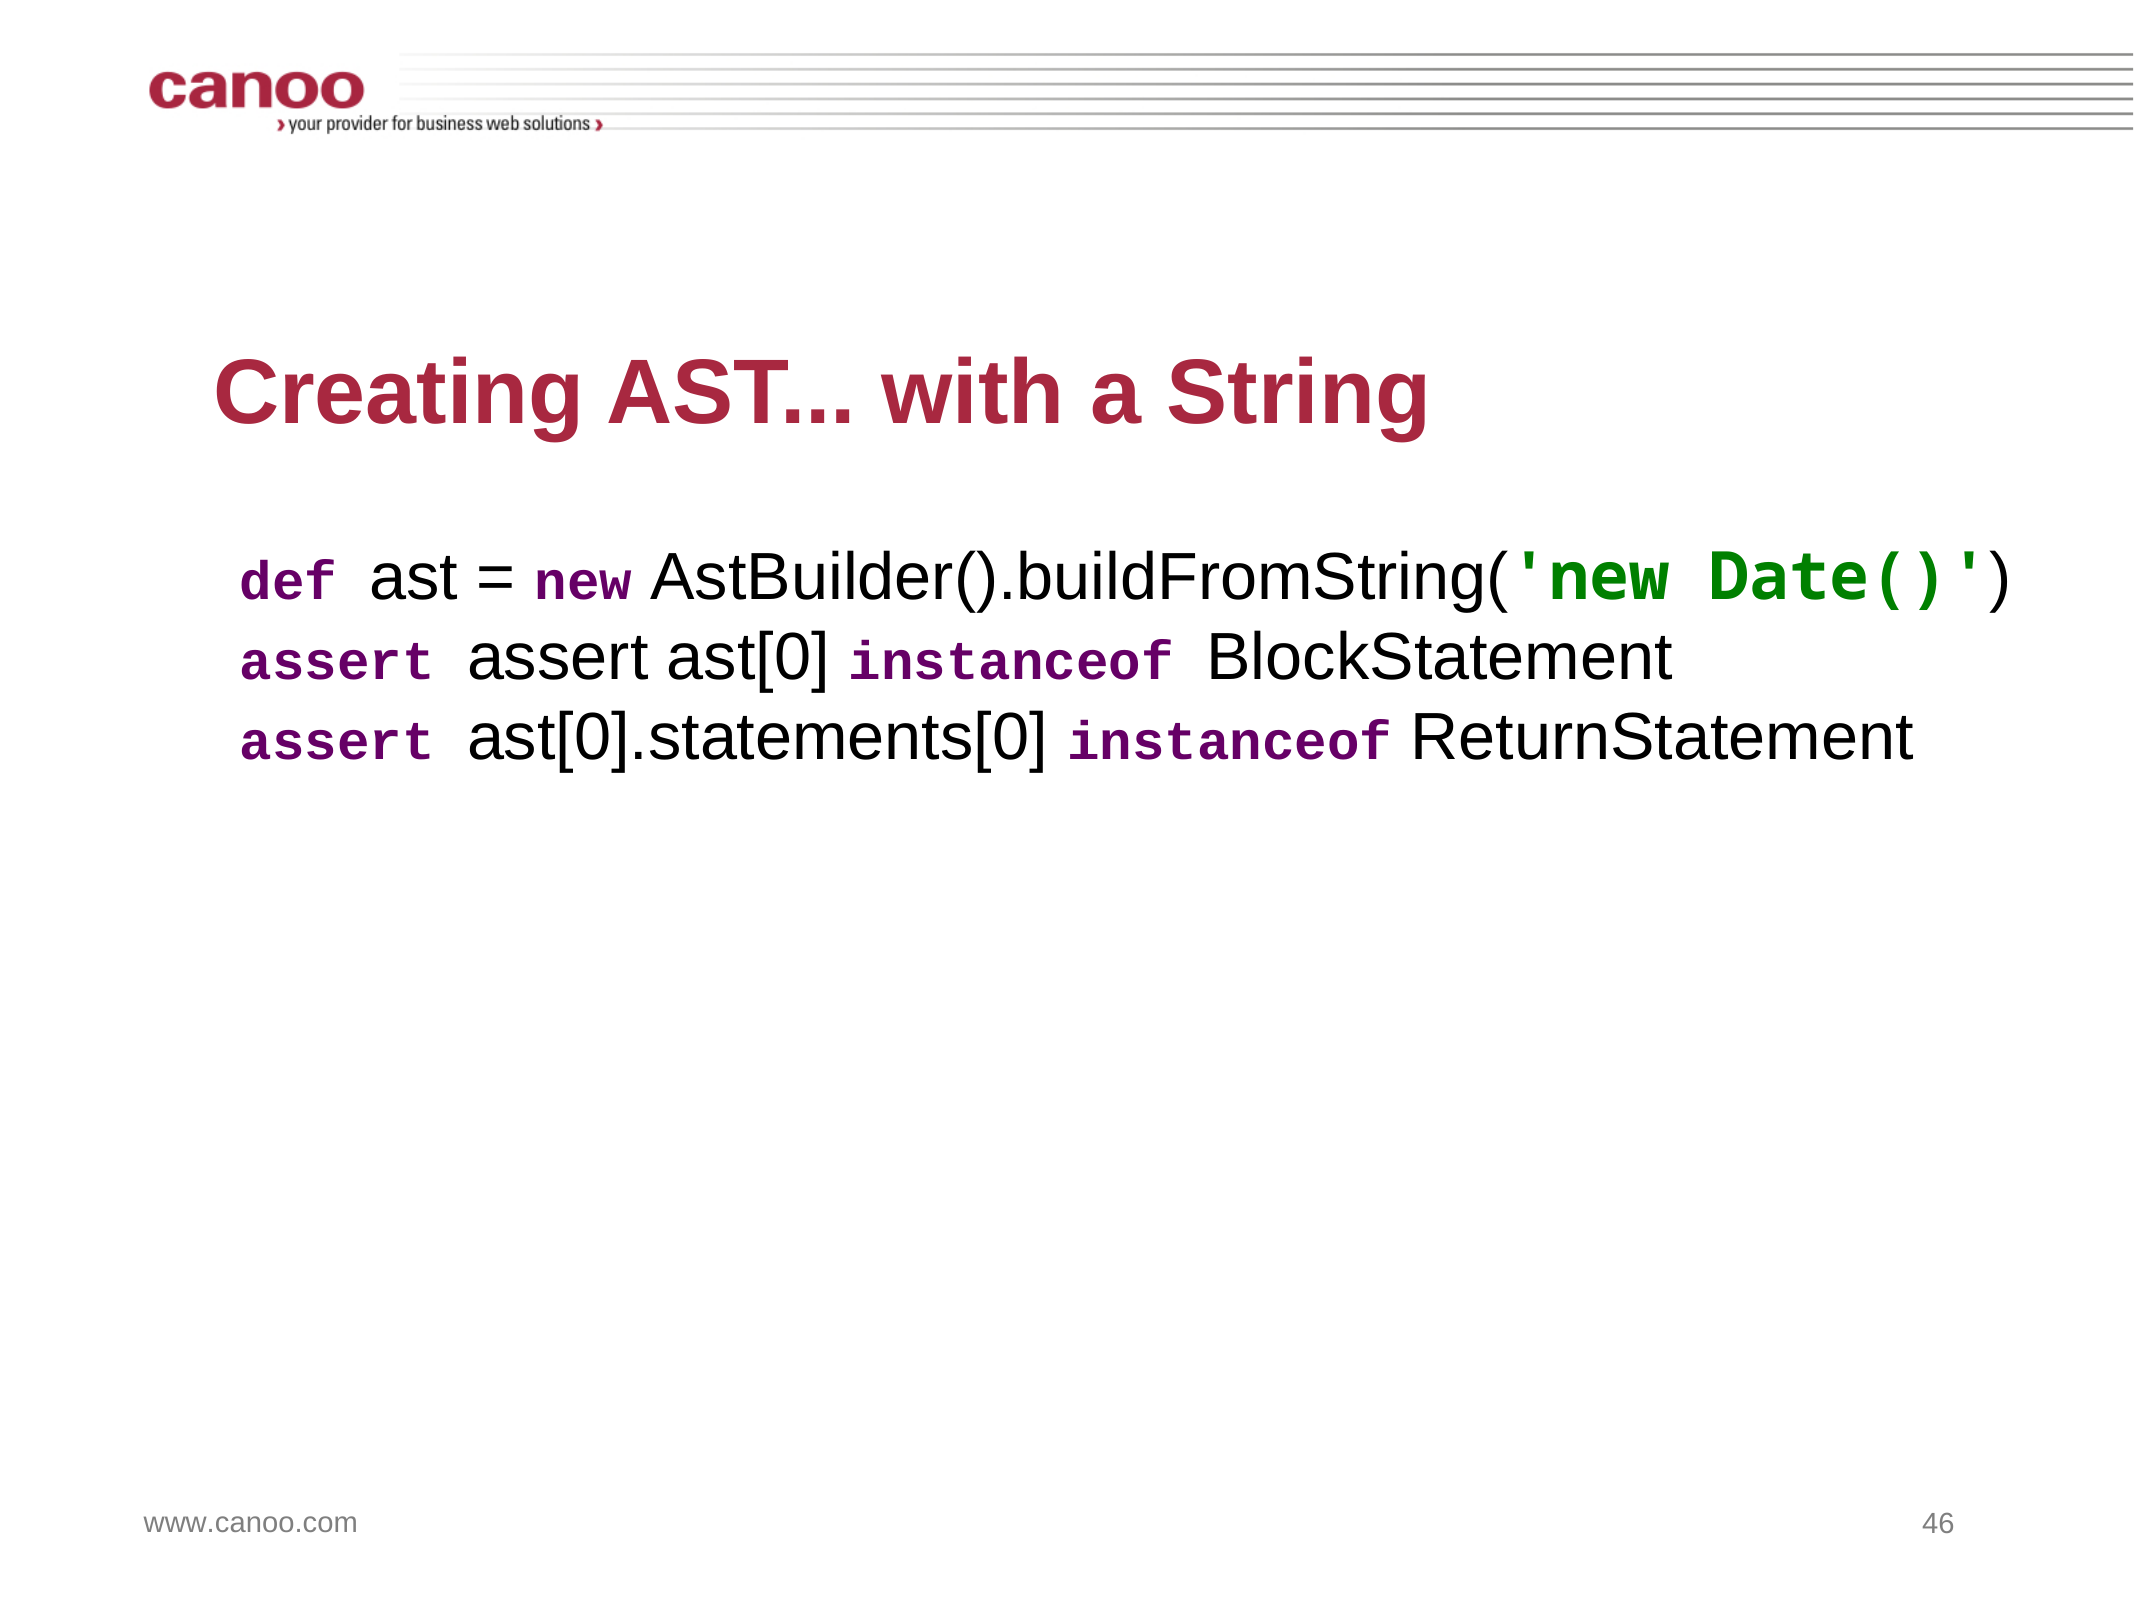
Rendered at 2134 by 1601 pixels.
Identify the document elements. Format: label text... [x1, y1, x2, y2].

text_box def ast = new AstBuilder().buildFromString('new Date()') assert assert ast[0] instanceof BlockStatement assert ast[0].statements[0] instanceof ReturnStatement [224, 525, 2100, 1584]
picture [0, 21, 2134, 188]
title Creating AST... with a String [204, 220, 2020, 451]
